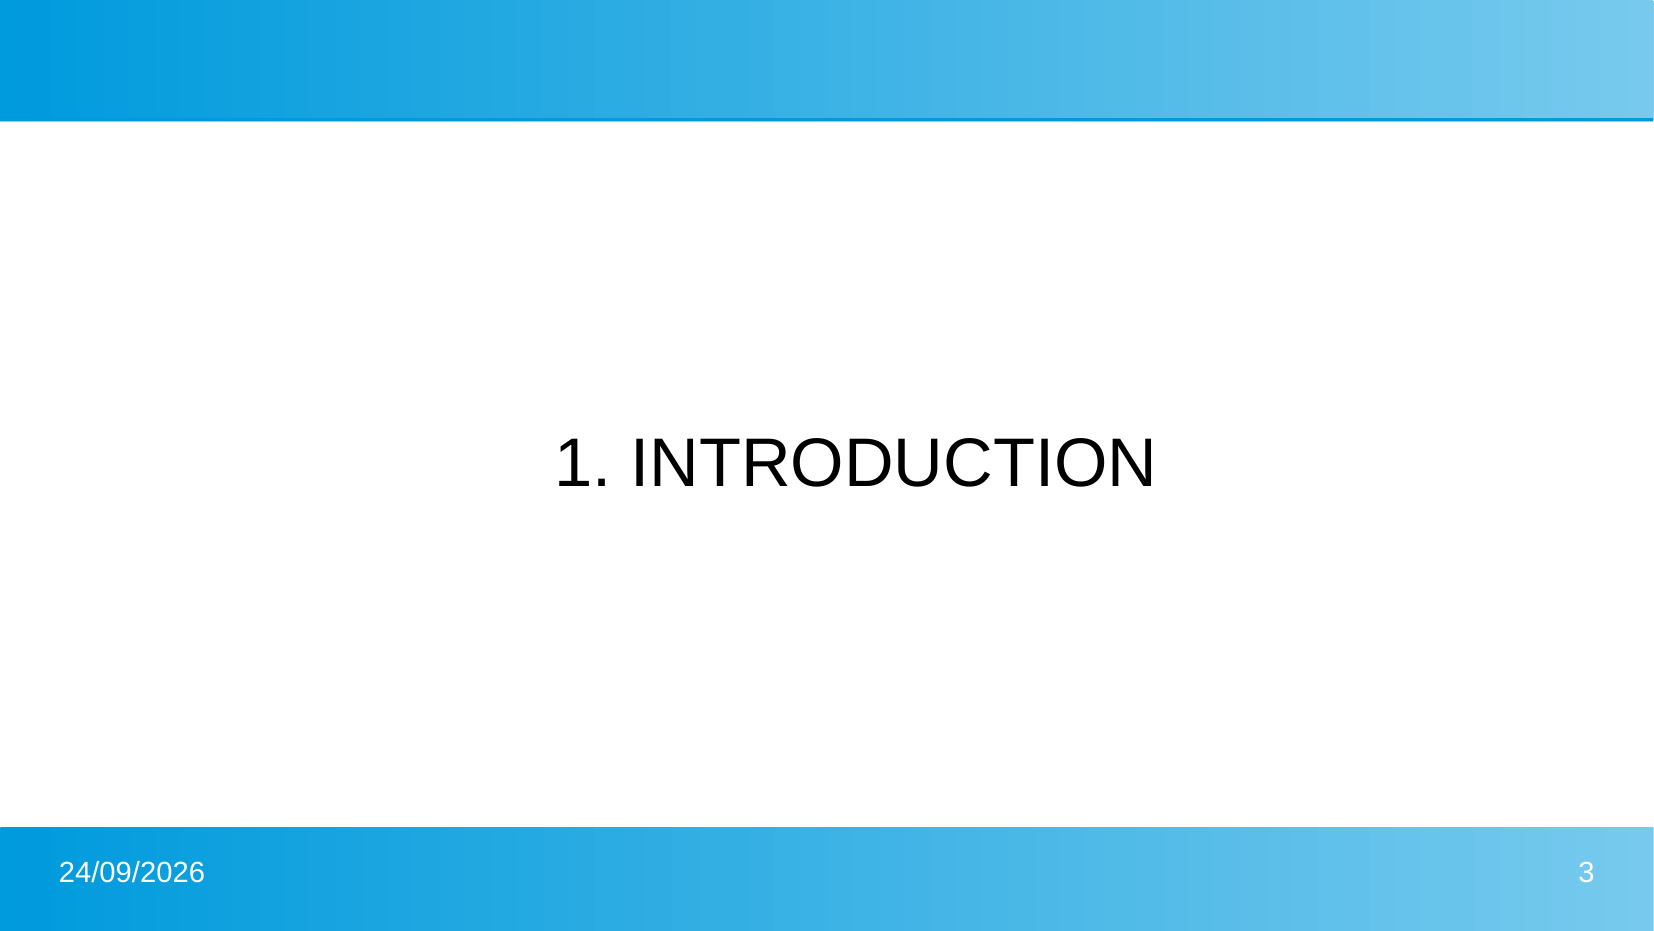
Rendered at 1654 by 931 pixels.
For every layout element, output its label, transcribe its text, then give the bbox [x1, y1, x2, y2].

title 1. INTRODUCTION [88, 423, 1625, 502]
